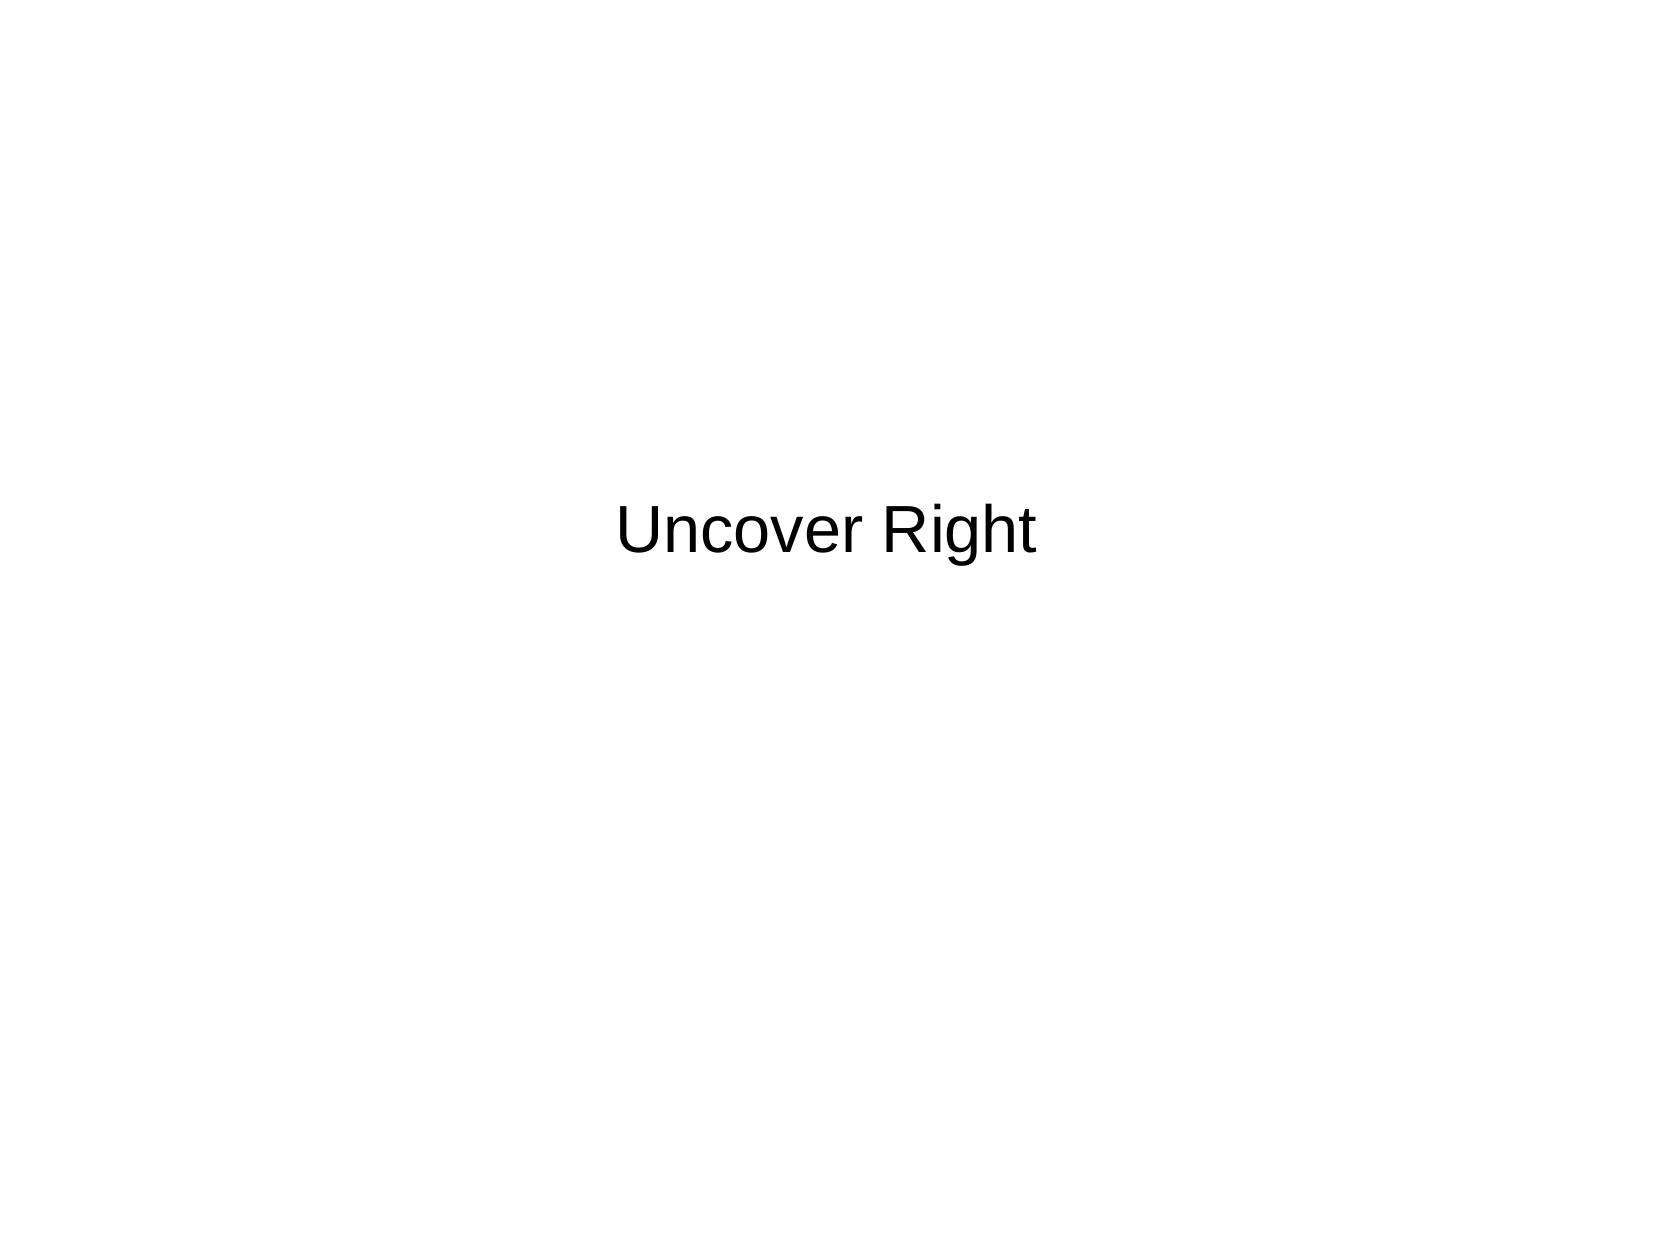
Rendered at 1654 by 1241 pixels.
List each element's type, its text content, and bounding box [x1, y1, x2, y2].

subtitle Uncover Right [82, 49, 1571, 1010]
